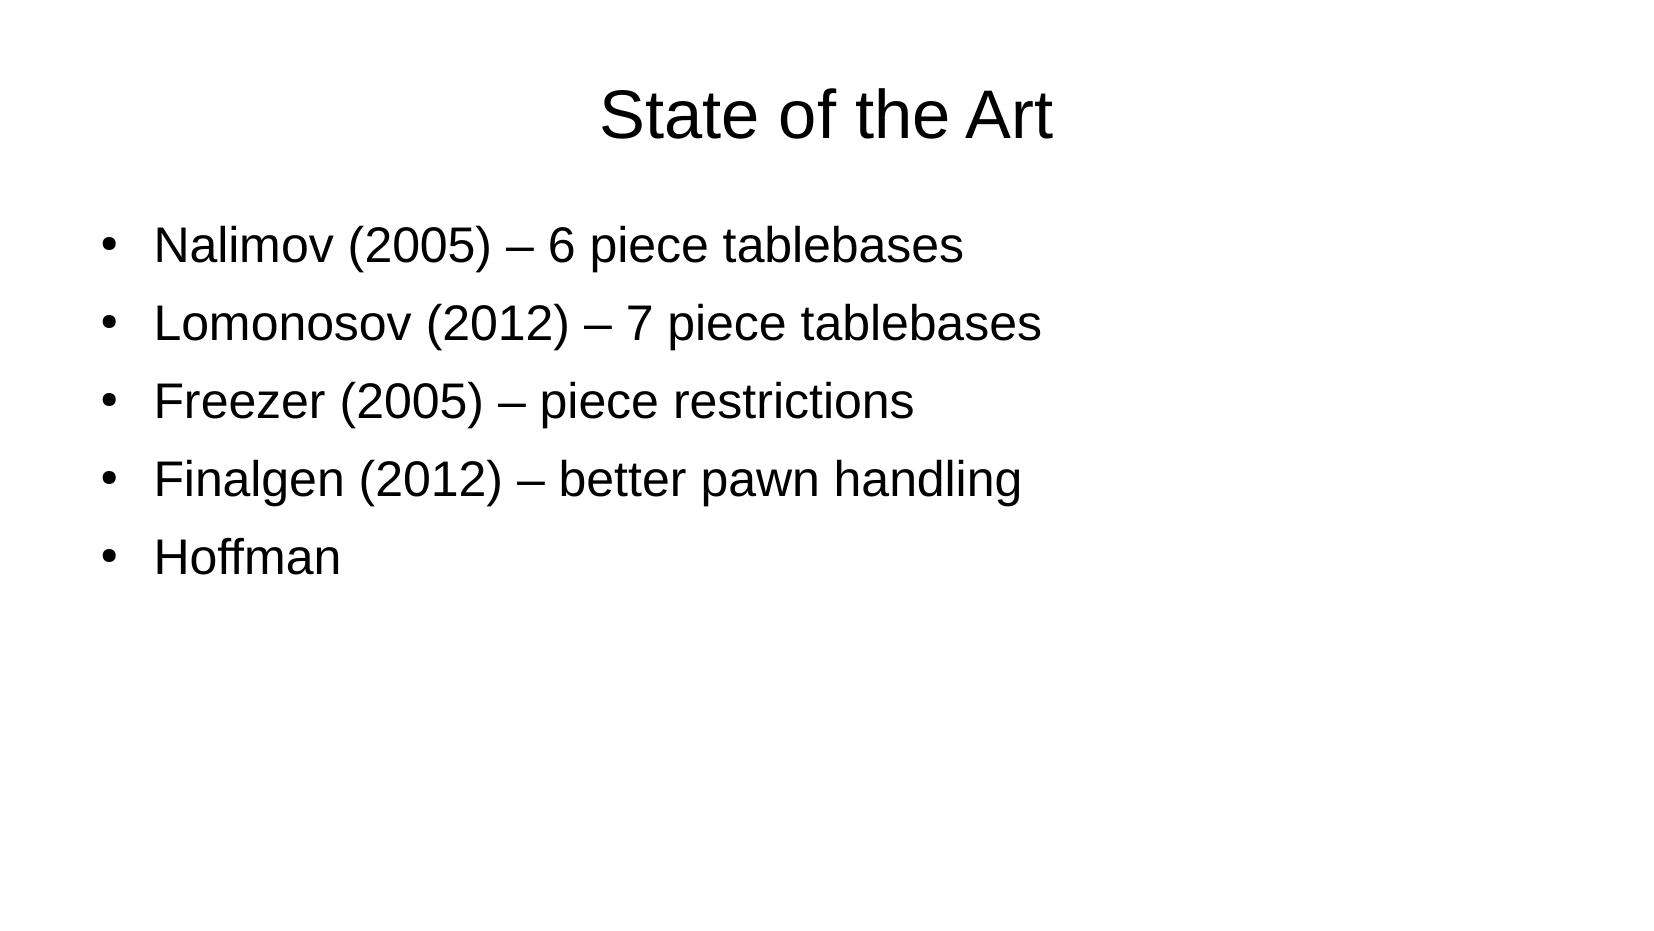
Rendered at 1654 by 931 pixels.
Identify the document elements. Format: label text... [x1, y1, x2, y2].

list Nalimov (2005) – 6 piece tablebases Lomonosov (2012) – 7 piece tablebases Freezer (2005) – piece restrictions Finalgen (2012) – better pawn handling Hoffman [82, 217, 1571, 758]
title State of the Art [82, 37, 1571, 193]
